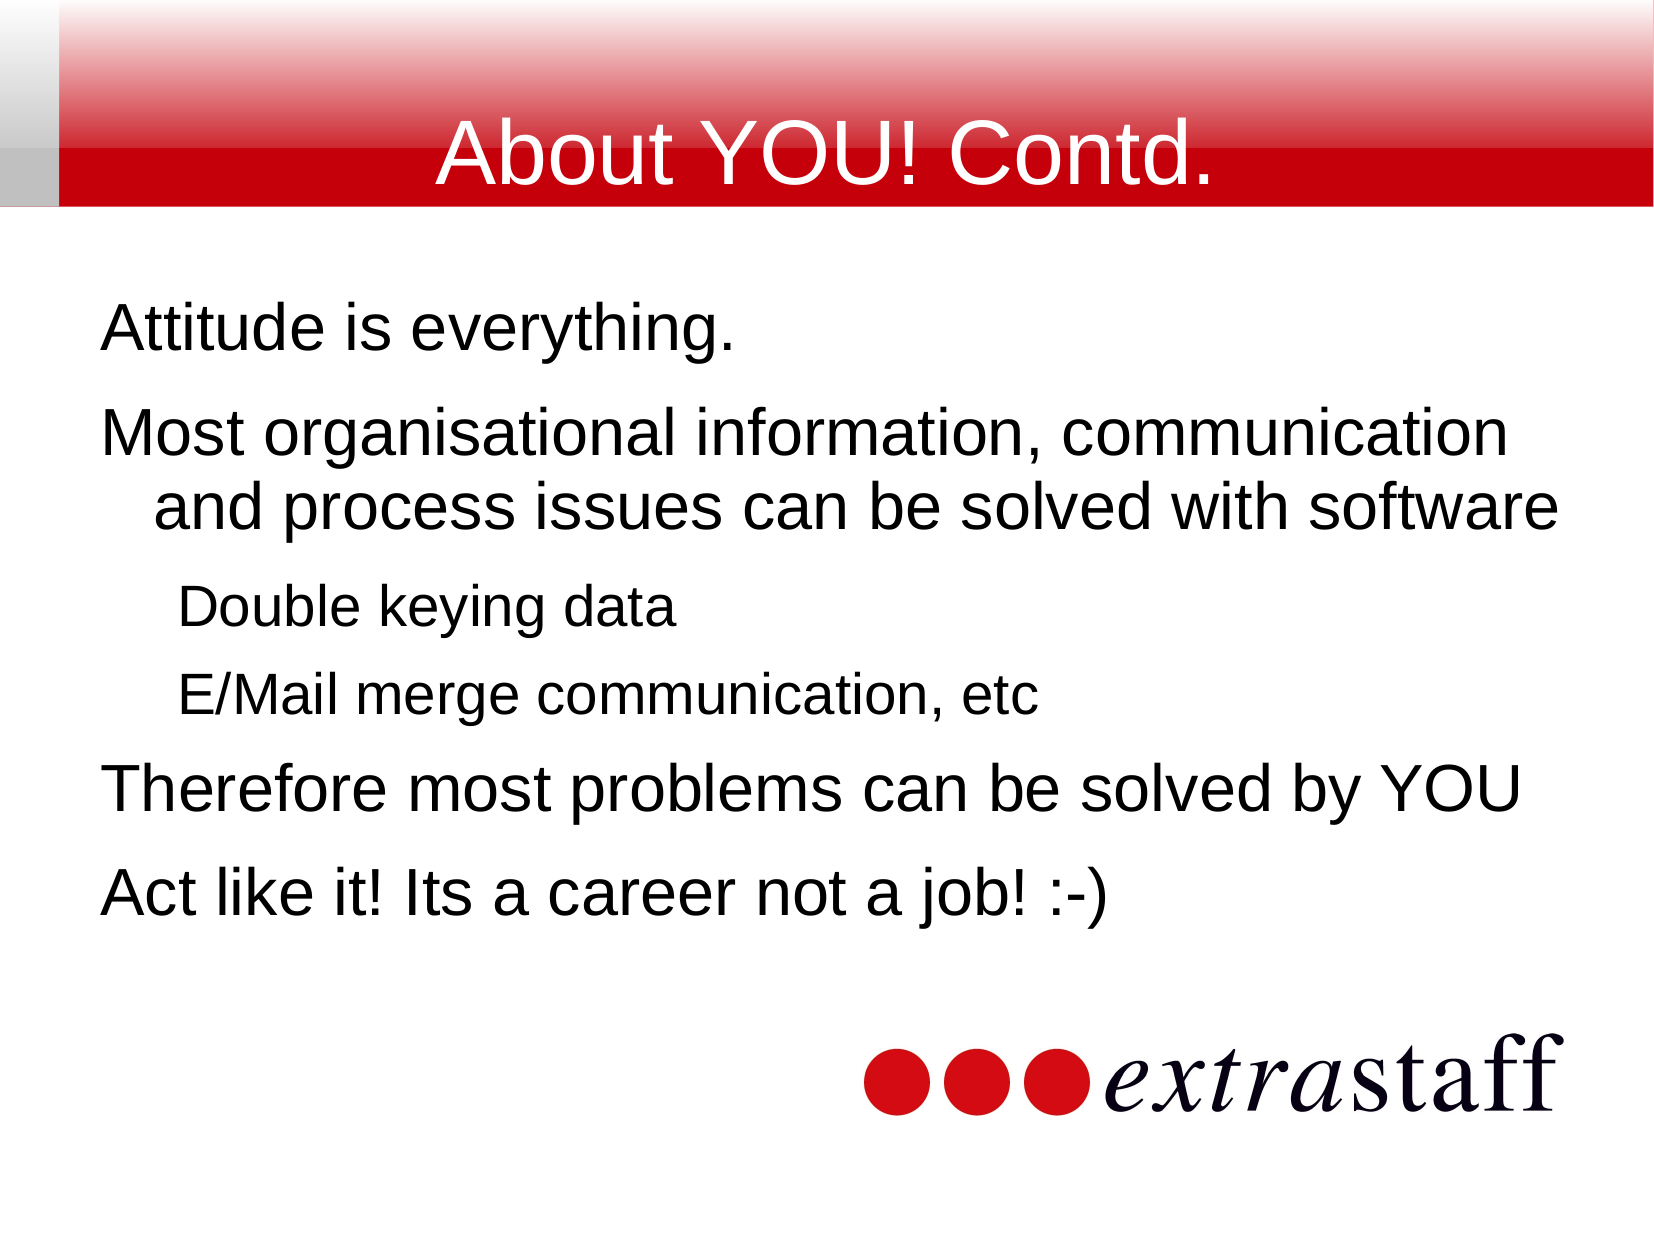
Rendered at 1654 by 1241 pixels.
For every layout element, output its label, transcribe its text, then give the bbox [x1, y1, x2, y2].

list Attitude is everything. Most organisational information, communication and process issues can be solved with software Double keying data E/Mail merge communication, etc Therefore most problems can be solved by YOU Act like it! Its a career not a job! :-) [82, 290, 1571, 1094]
picture [863, 1094, 1565, 1116]
title About YOU! Contd. [82, 56, 1571, 250]
